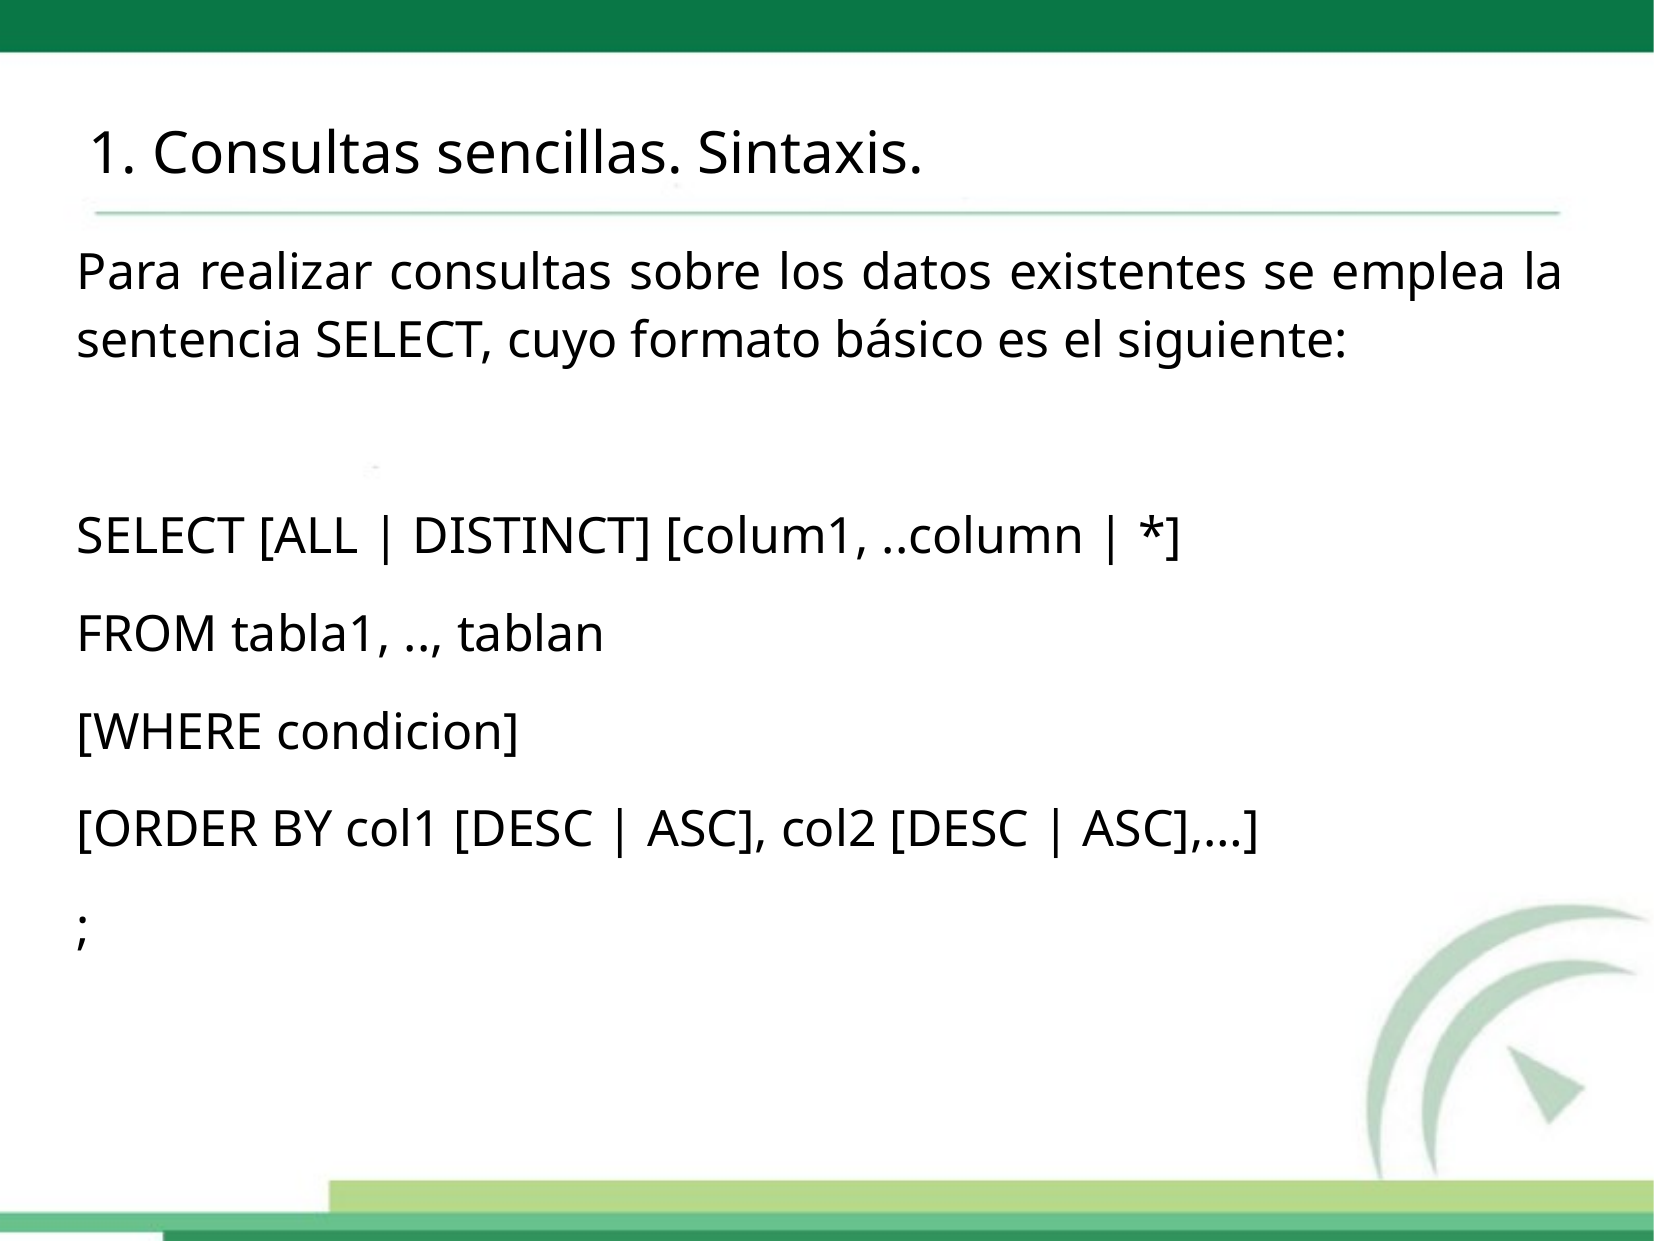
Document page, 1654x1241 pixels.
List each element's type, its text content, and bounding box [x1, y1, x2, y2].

list Para realizar consultas sobre los datos existentes se emplea la sentencia SELECT, cuyo formato básico es el siguiente: SELECT [ALL | DISTINCT] [colum1, ..column | *] FROM tabla1, .., tablan [WHERE condicion] [ORDER BY col1 [DESC | ASC], col2 [DESC | ASC],…] ; [76, 236, 1565, 1040]
picture [0, 0, 1654, 1241]
title 1. Consultas sencillas. Sintaxis. [88, 46, 1577, 254]
